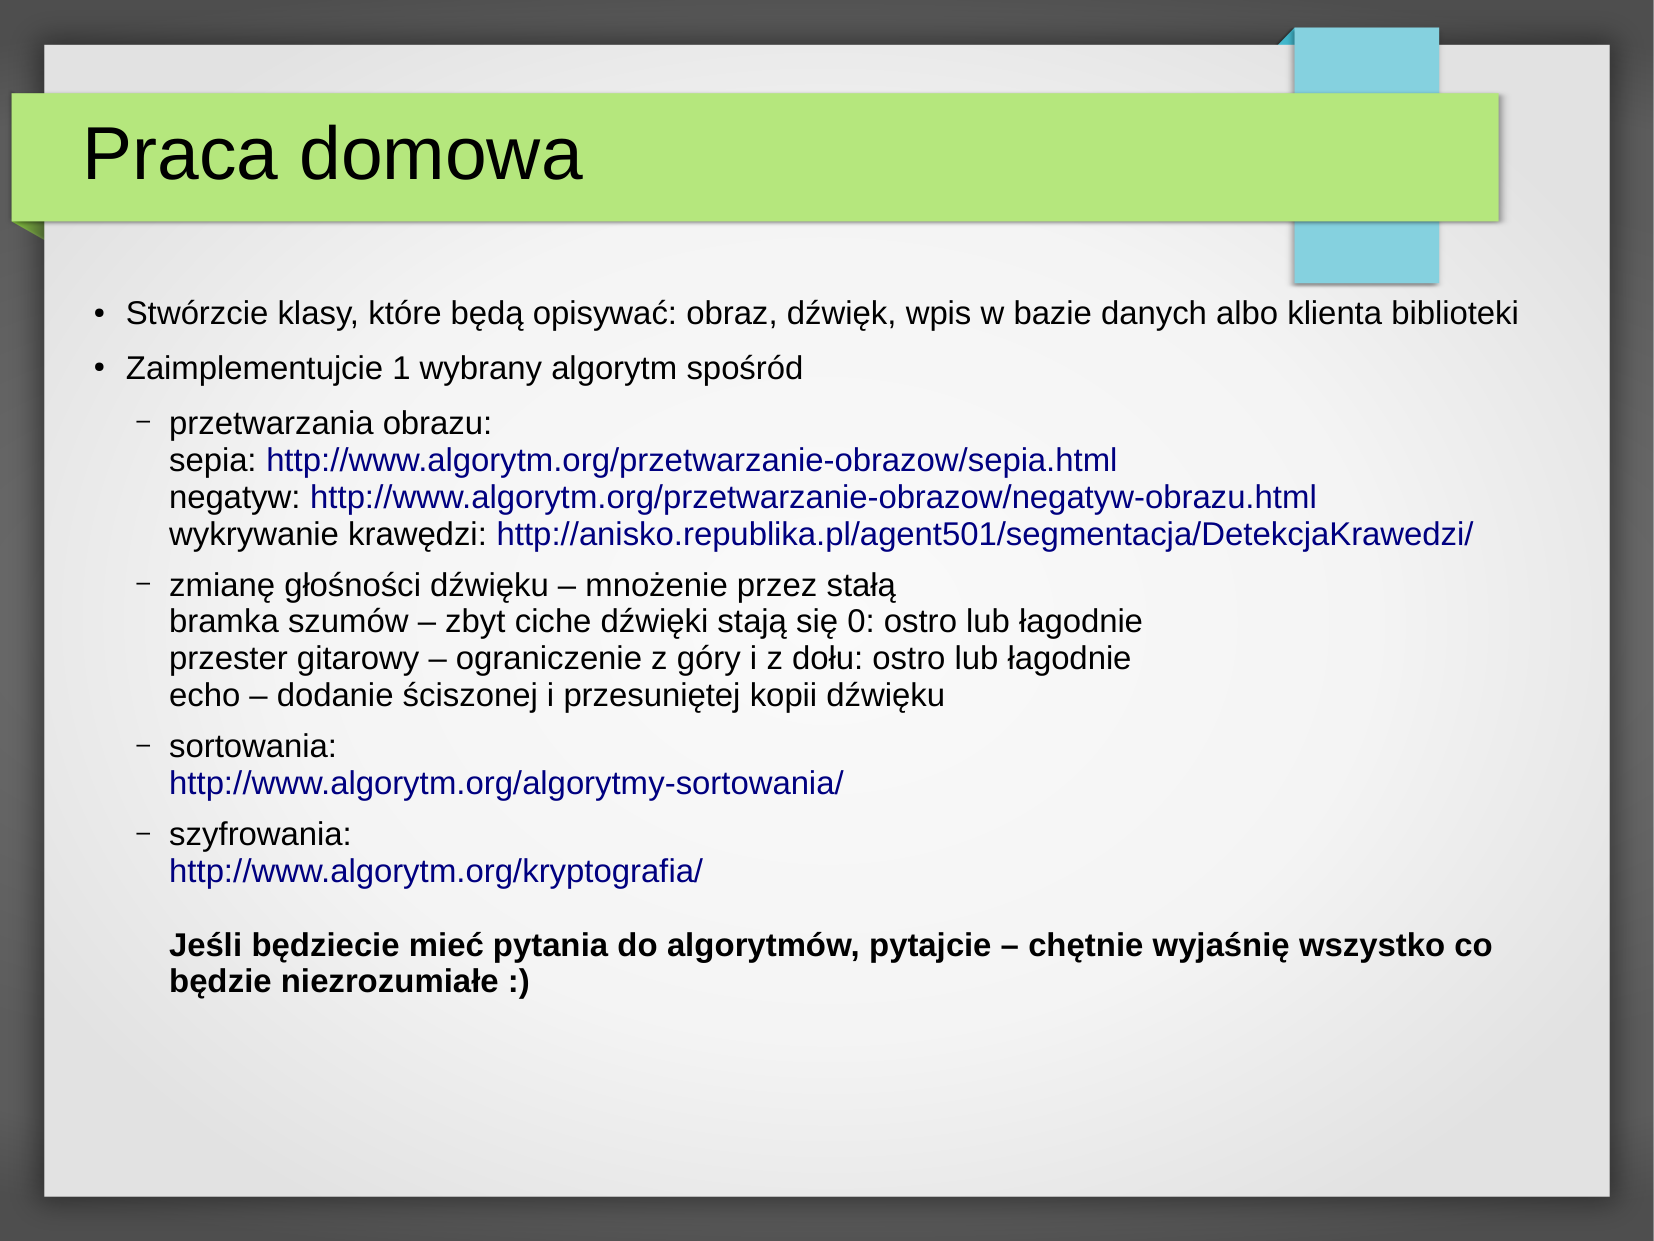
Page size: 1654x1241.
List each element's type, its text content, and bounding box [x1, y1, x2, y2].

picture [0, 0, 1654, 1241]
title Praca domowa [82, 94, 1264, 213]
list Stwórzcie klasy, które będą opisywać: obraz, dźwięk, wpis w bazie danych albo klienta biblioteki Zaimplementujcie 1 wybrany algorytm spośród przetwarzania obrazu: sepia: http://www.algorytm.org/przetwarzanie-obrazow/sepia.html negatyw: http://www.algorytm.org/przetwarzanie-obrazow/negatyw-obrazu.html wykrywanie krawędzi: http://anisko.republika.pl/agent501/segmentacja/DetekcjaKrawedzi/ zmianę głośności dźwięku – mnożenie przez stałą bramka szumów – zbyt ciche dźwięki stają się 0: ostro lub łagodnie przester gitarowy – ograniczenie z góry i z dołu: ostro lub łagodnie echo – dodanie ściszonej i przesuniętej kopii dźwięku sortowania: http://www.algorytm.org/algorytmy-sortowania/ szyfrowania: http://www.algorytm.org/kryptografia/ Jeśli będziecie mieć pytania do algorytmów, pytajcie – chętnie wyjaśnię wszystko co będzie niezrozumiałe :) [82, 295, 1571, 1015]
